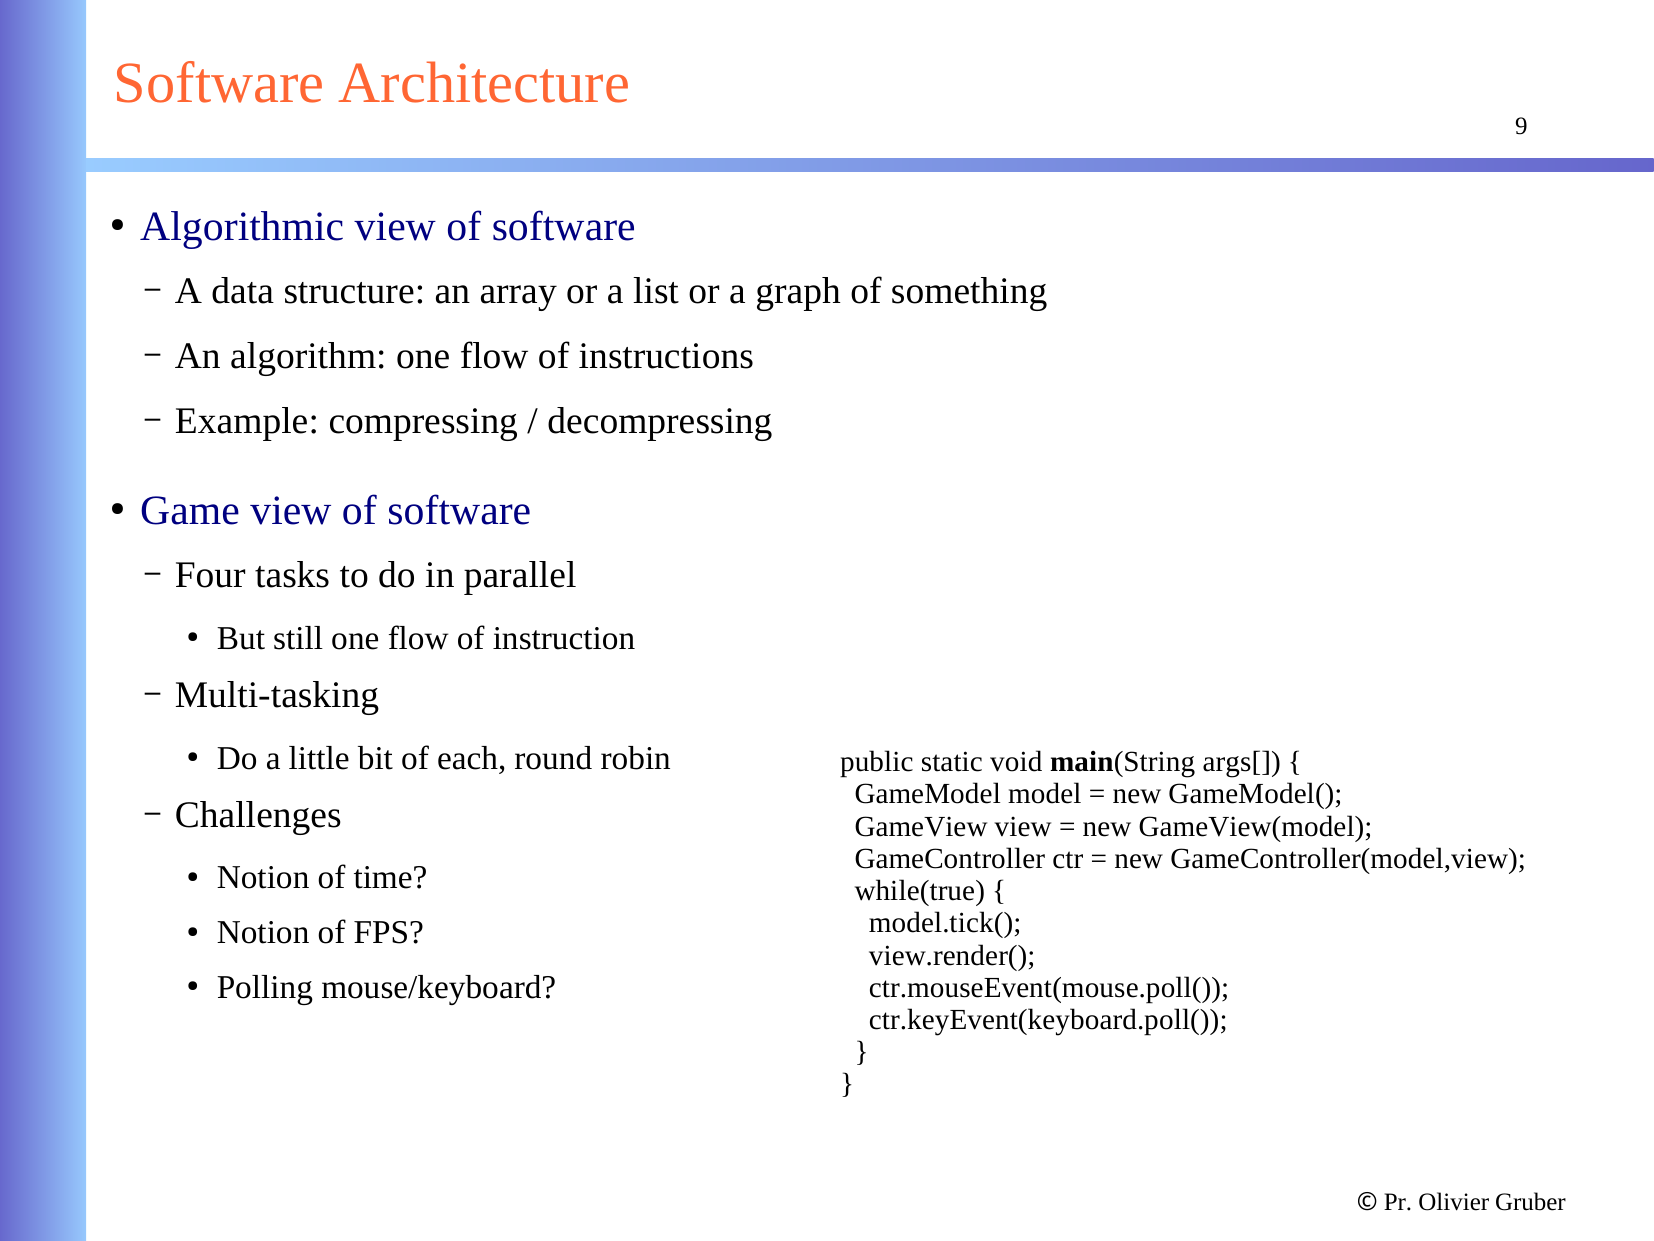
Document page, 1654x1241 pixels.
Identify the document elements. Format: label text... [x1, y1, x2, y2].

list Algorithmic view of software A data structure: an array or a list or a graph of something An algorithm: one flow of instructions Example: compressing / decompressing Game view of software Four tasks to do in parallel But still one flow of instruction Multi-tasking Do a little bit of each, round robin Challenges Notion of time? Notion of FPS? Polling mouse/keyboard? [92, 203, 1626, 1006]
title Software Architecture [113, 15, 1526, 150]
text_box public static void main(String args[]) { GameModel model = new GameModel(); GameView view = new GameView(model); GameController ctr = new GameController(model,view); while(true) { model.tick(); view.render(); ctr.mouseEvent(mouse.poll()); ctr.keyEvent(keyboard.poll()); } } [840, 745, 1606, 1133]
